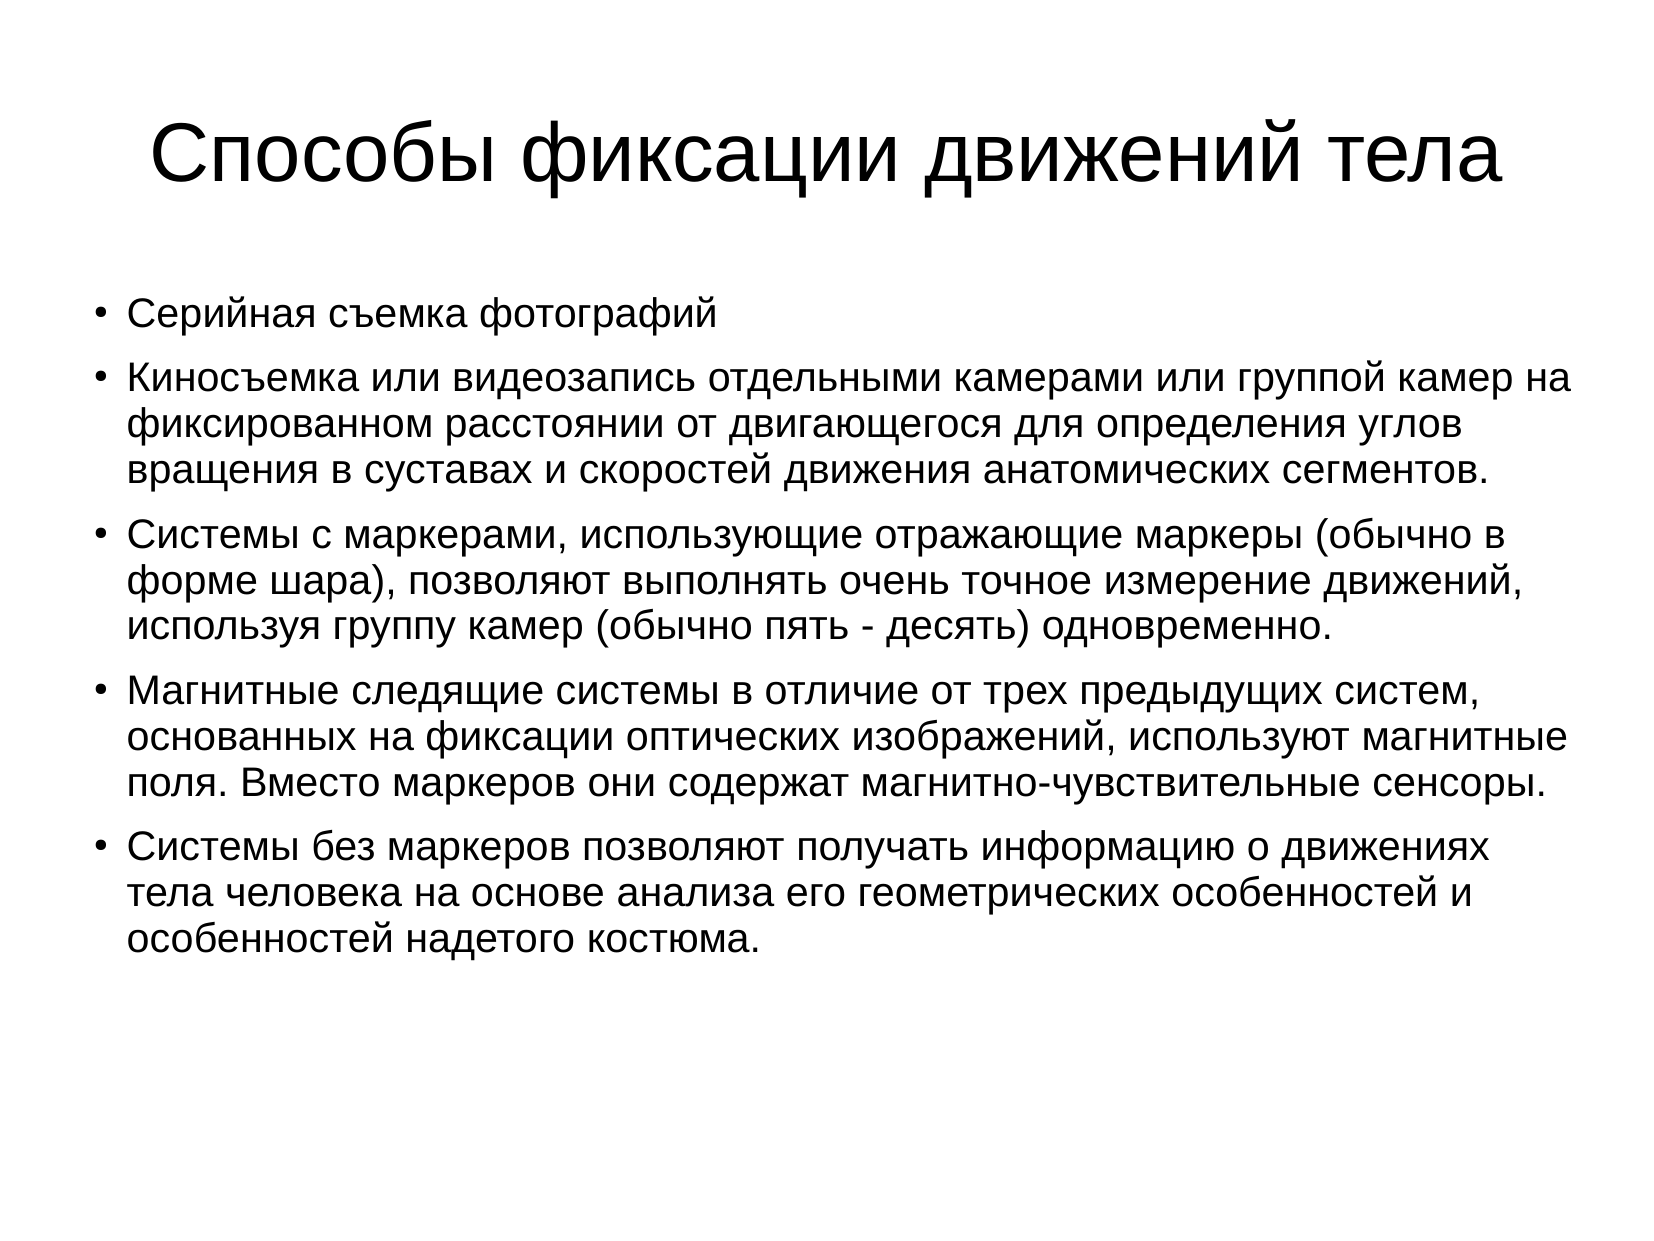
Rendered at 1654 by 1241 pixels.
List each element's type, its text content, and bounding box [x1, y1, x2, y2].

list Серийная съемка фотографий Киносъемка или видеозапись отдельными камерами или группой камер на фиксированном расстоянии от двигающегося для определения углов вращения в суставах и скоростей движения анатомических сегментов. Системы с маркерами, использующие отражающие маркеры (обычно в форме шара), позволяют выполнять очень точное измерение движений, используя группу камер (обычно пять - десять) одновременно. Магнитные следящие системы в отличие от трех предыдущих систем, основанных на фиксации оптических изображений, используют магнитные поля. Вместо маркеров они содержат магнитно-чувствительные сенсоры. Системы без маркеров позволяют получать информацию о движениях тела человека на основе анализа его геометрических особенностей и особенностей надетого костюма. [82, 290, 1571, 1010]
title Способы фиксации движений тела [82, 49, 1571, 257]
